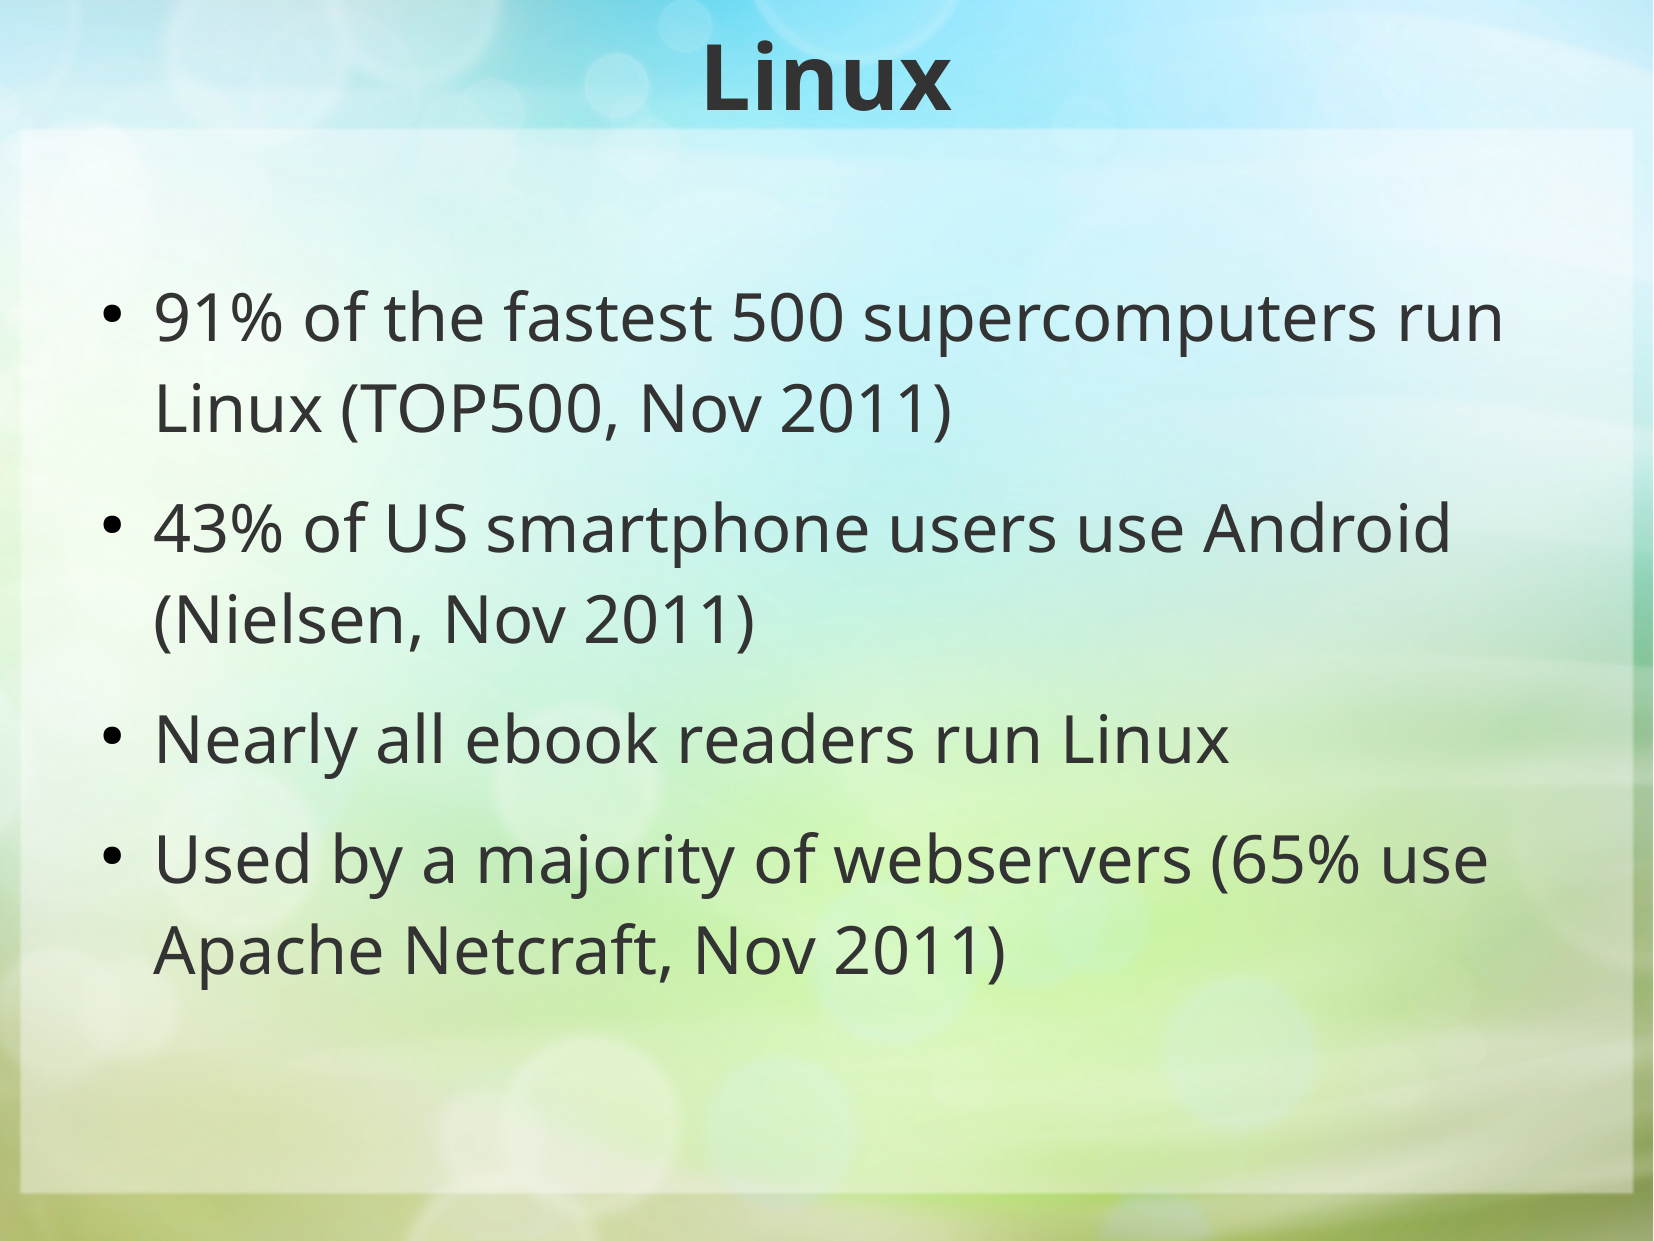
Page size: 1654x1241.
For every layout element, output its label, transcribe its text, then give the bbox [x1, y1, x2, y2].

list 91% of the fastest 500 supercomputers run Linux (TOP500, Nov 2011) 43% of US smartphone users use Android (Nielsen, Nov 2011) Nearly all ebook readers run Linux Used by a majority of webservers (65% use Apache Netcraft, Nov 2011) [82, 222, 1571, 1042]
picture [0, 0, 1654, 1241]
title Linux [82, 0, 1571, 151]
